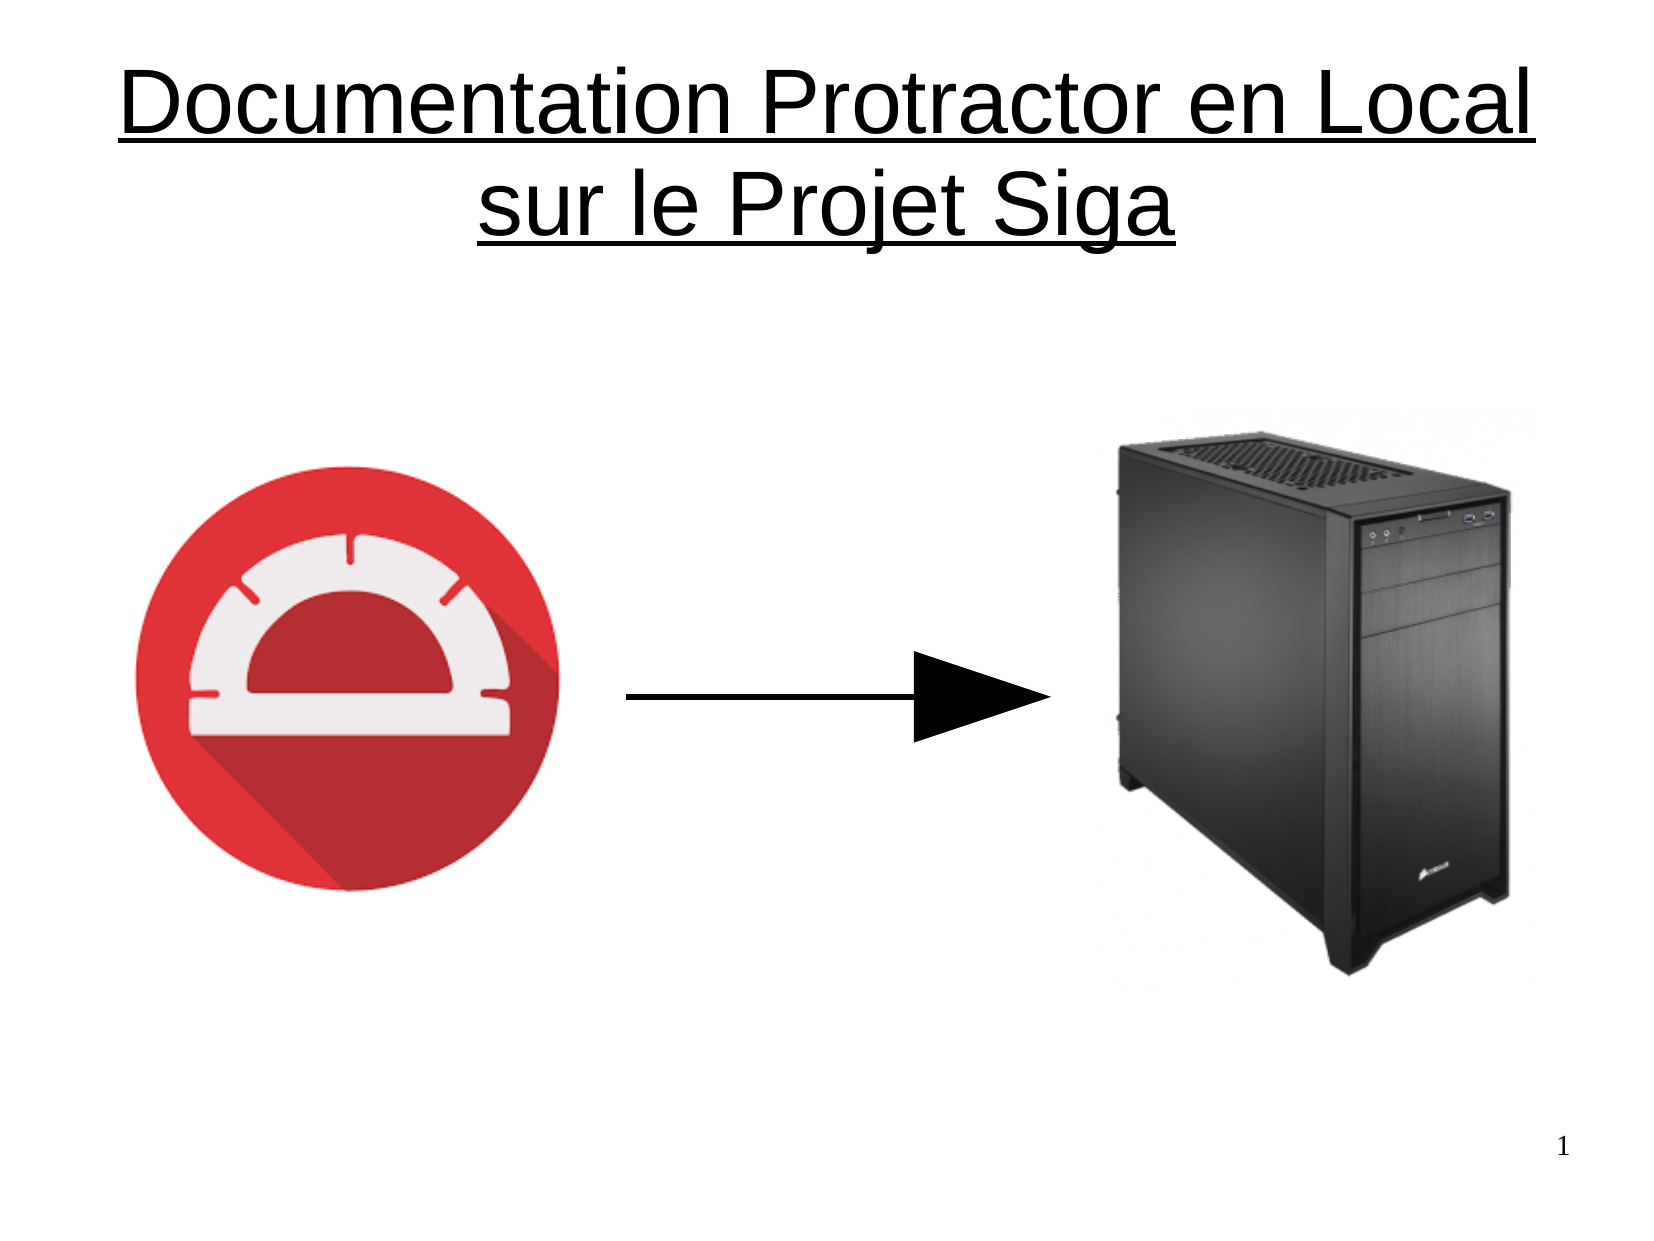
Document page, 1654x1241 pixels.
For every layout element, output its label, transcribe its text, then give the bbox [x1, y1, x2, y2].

title Documentation Protractor en Local sur le Projet Siga [82, 49, 1571, 257]
picture [129, 460, 567, 898]
picture [1098, 413, 1536, 992]
